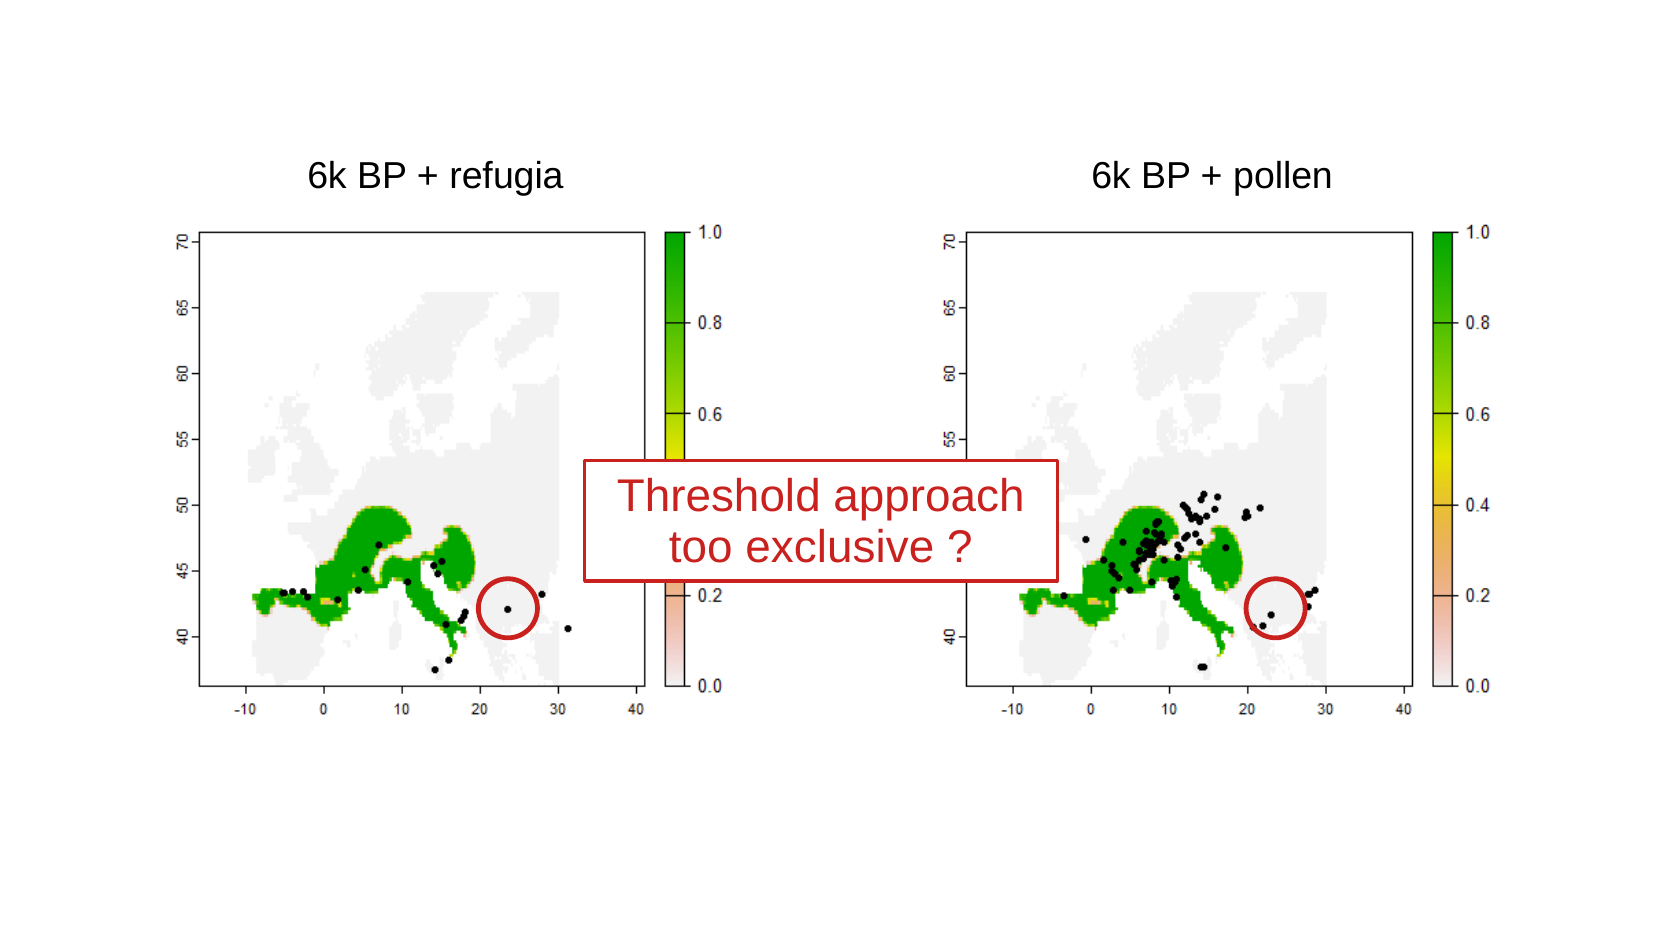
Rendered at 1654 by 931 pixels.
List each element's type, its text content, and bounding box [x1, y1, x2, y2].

text_box 6k BP + pollen [1027, 147, 1397, 207]
text_box 6k BP + refugia [250, 147, 621, 207]
picture [885, 177, 1600, 768]
text_box Threshold approach too exclusive ? [584, 460, 1058, 582]
picture [118, 177, 832, 768]
